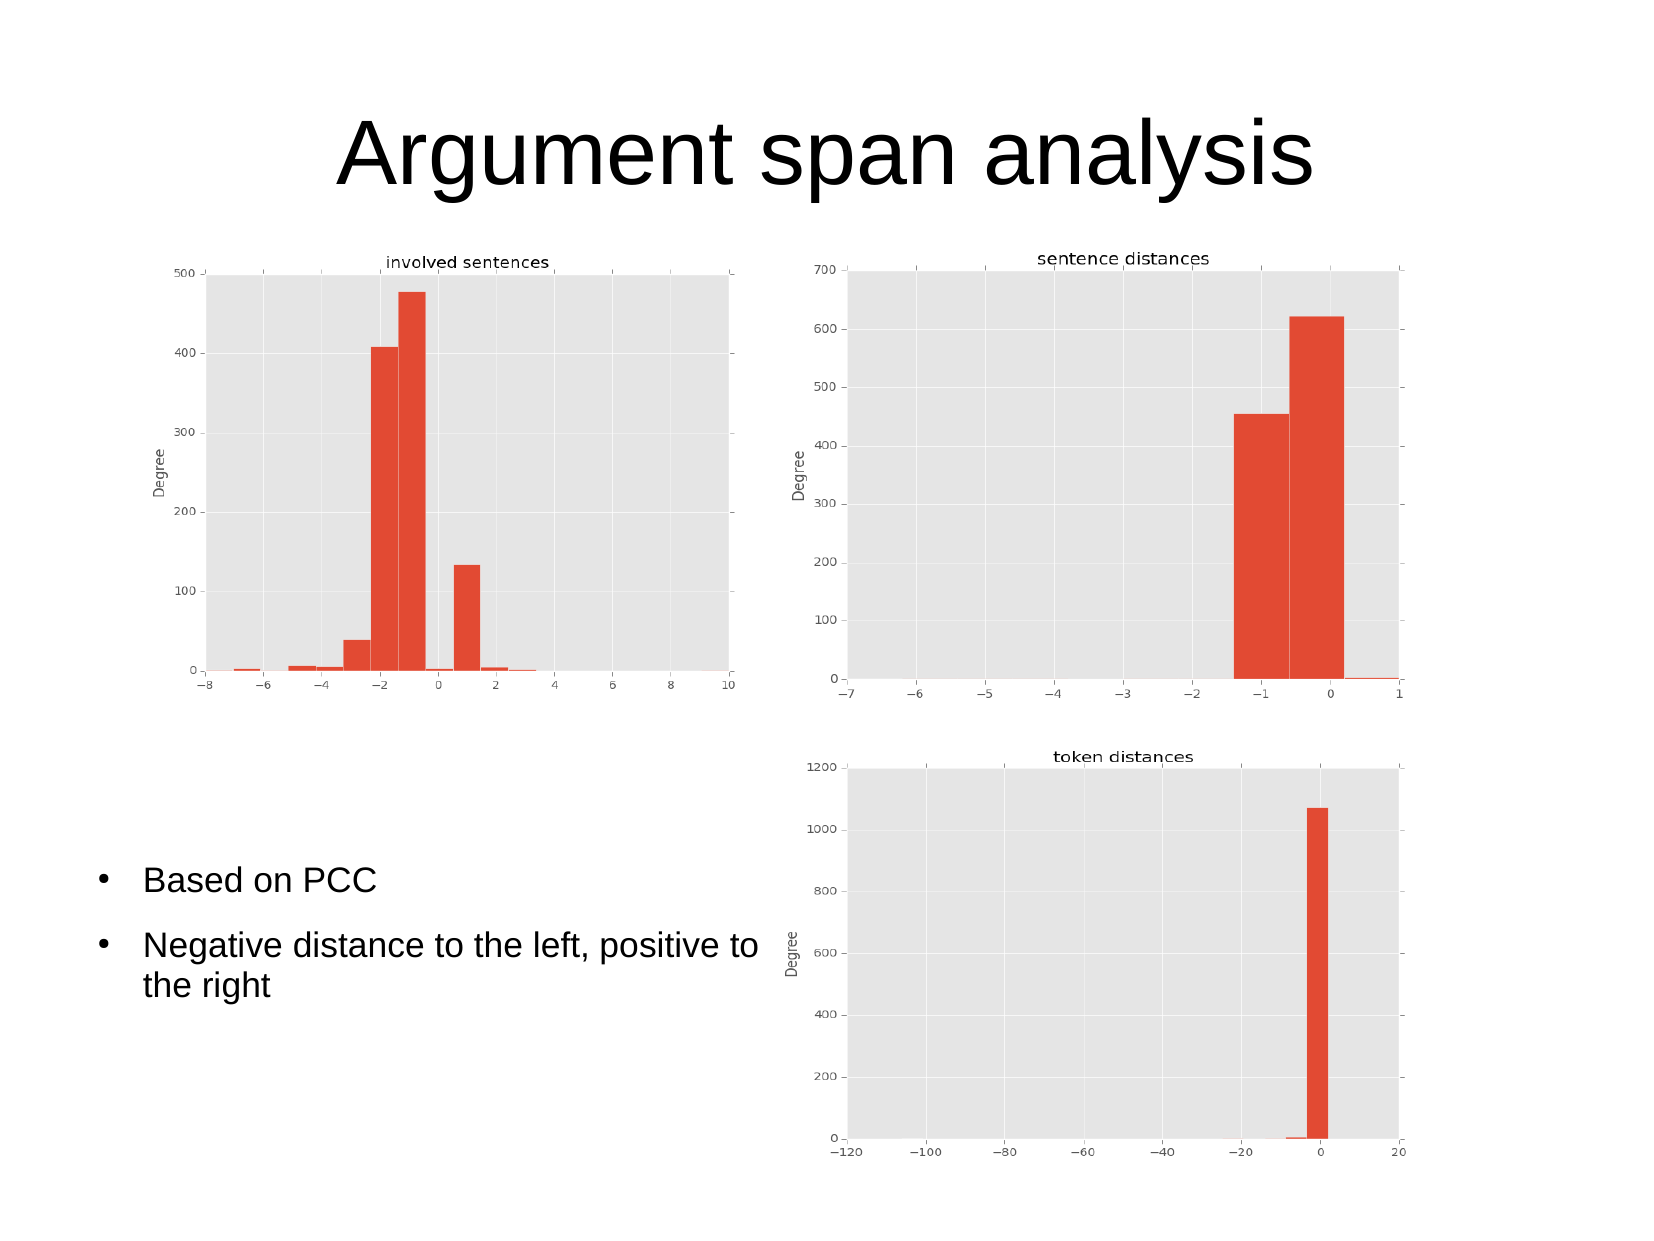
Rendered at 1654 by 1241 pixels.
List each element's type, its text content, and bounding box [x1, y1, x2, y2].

picture [120, 219, 1470, 1186]
list Based on PCC Negative distance to the left, positive to the right [82, 665, 809, 1009]
title Argument span analysis [82, 49, 1571, 257]
